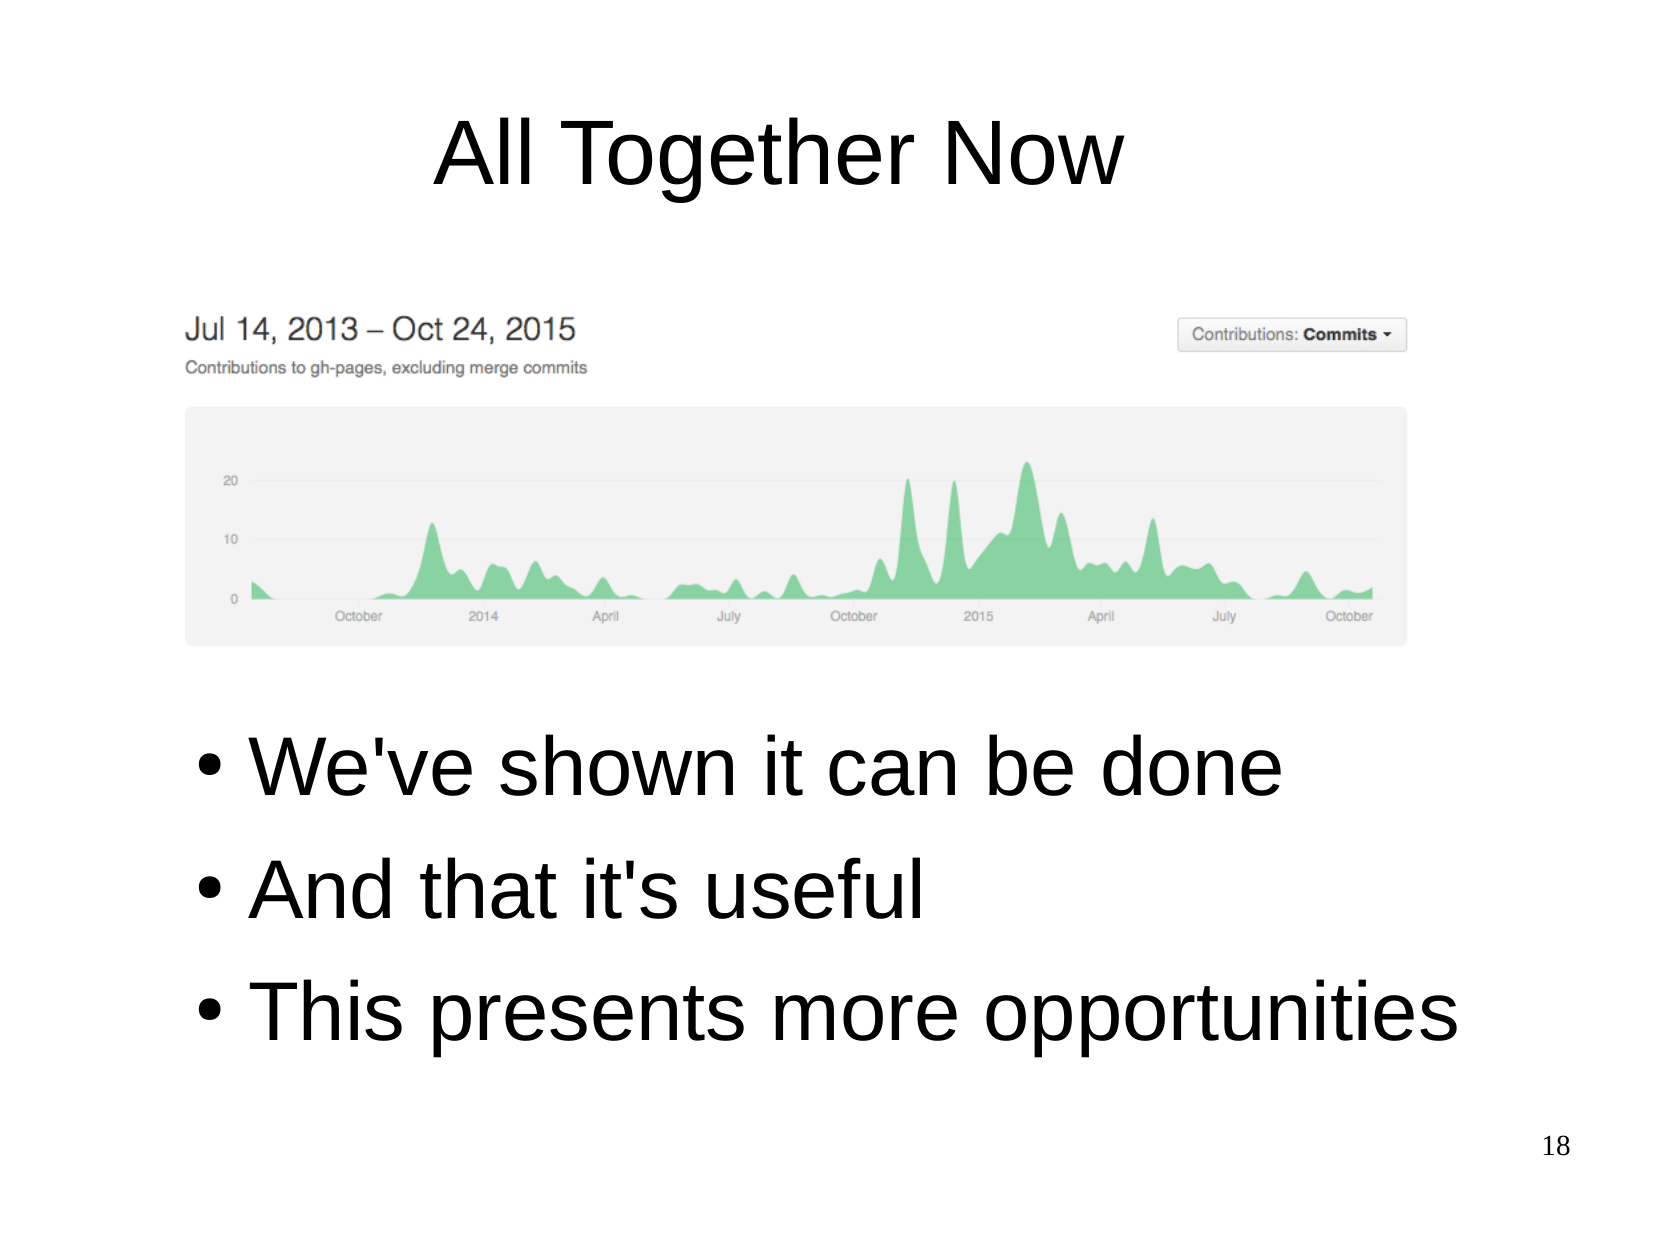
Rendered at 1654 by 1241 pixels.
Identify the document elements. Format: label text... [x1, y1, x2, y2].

picture [172, 307, 1418, 661]
title All Together Now [153, 49, 1406, 257]
list We've shown it can be done And that it's useful This presents more opportunities [177, 720, 1489, 1146]
